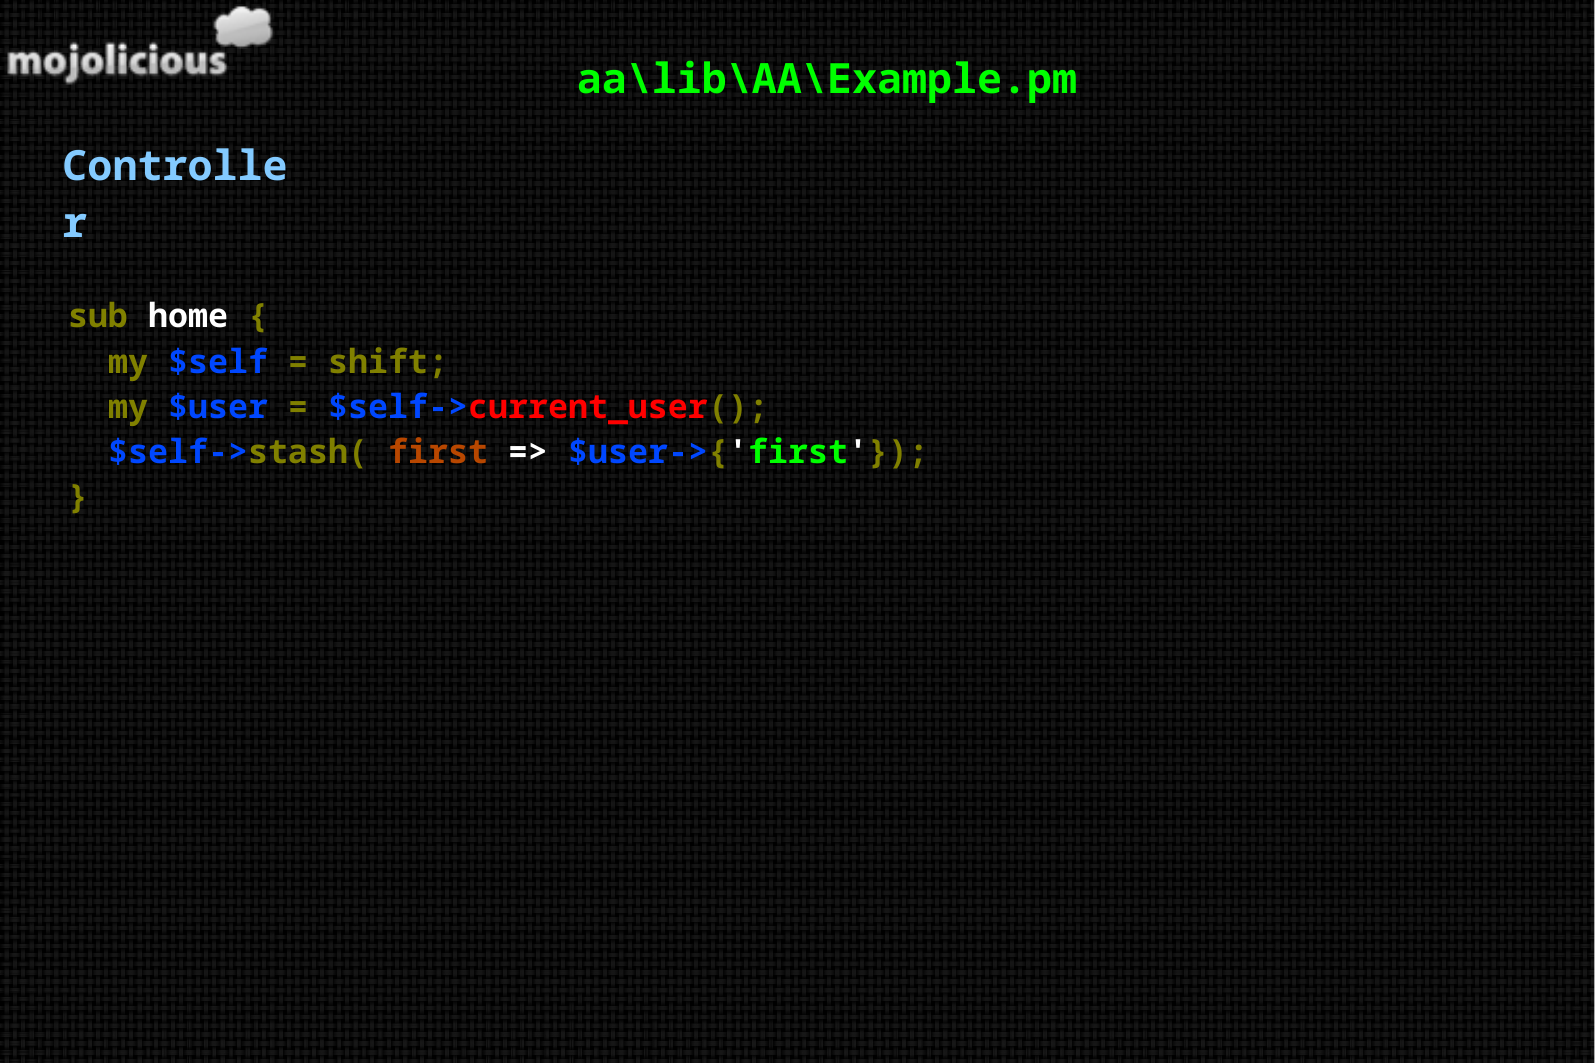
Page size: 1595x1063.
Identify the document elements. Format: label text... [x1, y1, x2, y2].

text_box Controller [47, 128, 308, 193]
text_box aa\lib\AA\Example.pm [562, 41, 1141, 106]
text_box sub home { my $self = shift; my $user = $self->current_user(); $self->stash( first => $user->{'first'}); } [53, 285, 1096, 545]
picture [0, 0, 1595, 1063]
